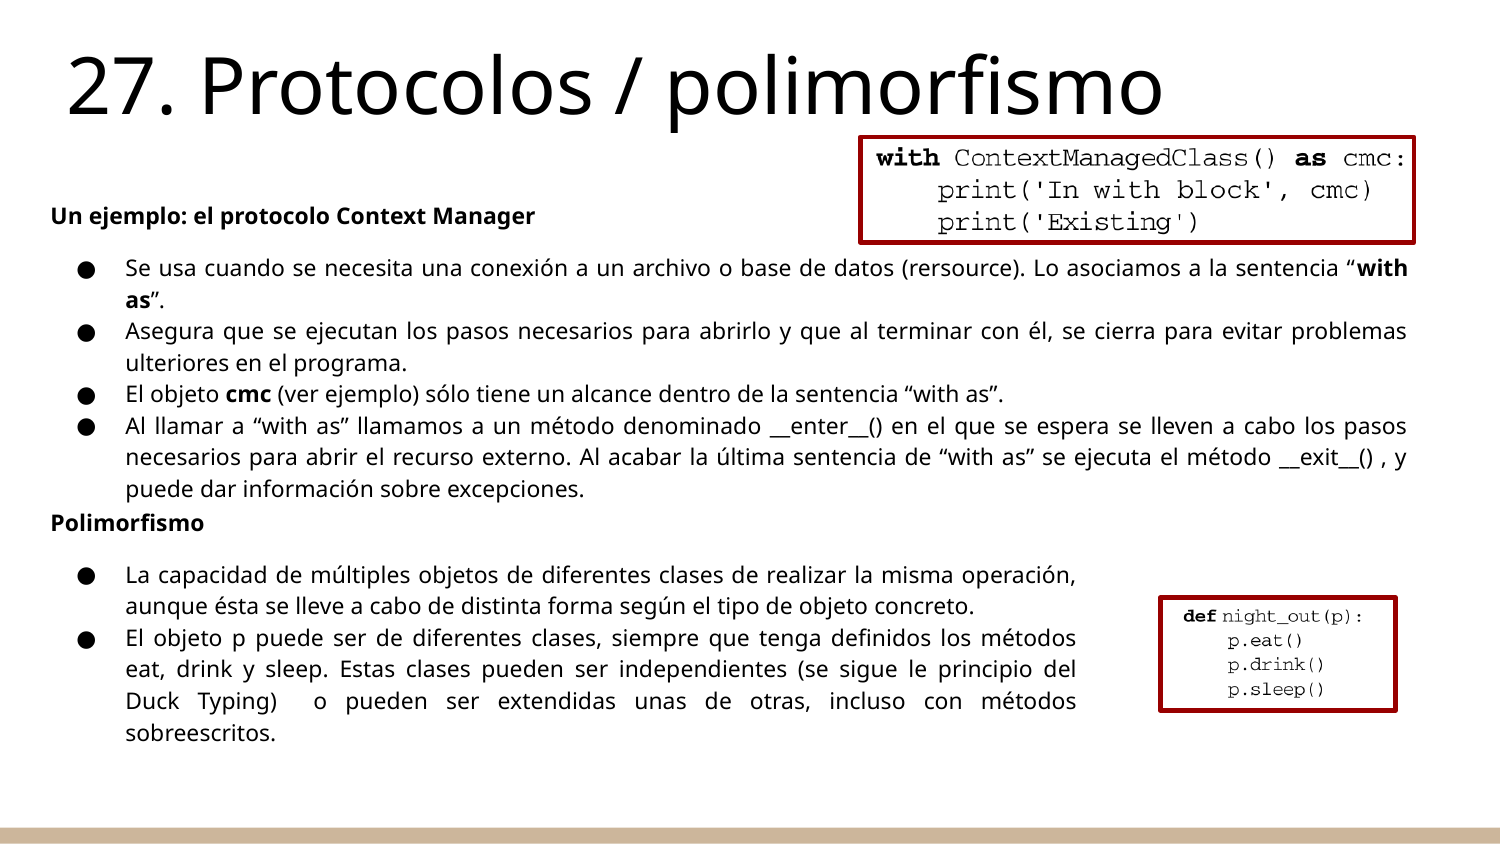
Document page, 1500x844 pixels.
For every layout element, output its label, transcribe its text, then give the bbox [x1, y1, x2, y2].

text_box Polimorfismo La capacidad de múltiples objetos de diferentes clases de realizar la misma operación, aunque ésta se lleve a cabo de distinta forma según el tipo de objeto concreto. El objeto p puede ser de diferentes clases, siempre que tenga definidos los métodos eat, drink y sleep. Estas clases pueden ser independientes (se sigue le principio del Duck Typing) o pueden ser extendidas unas de otras, incluso con métodos sobreescritos. [35, 444, 1093, 805]
title 27. Protocolos / polimorfismo [51, 51, 1449, 146]
picture [862, 139, 1412, 241]
picture [1162, 600, 1394, 709]
text_box Un ejemplo: el protocolo Context Manager Se usa cuando se necesita una conexión a un archivo o base de datos (rersource). Lo asociamos a la sentencia “with as”. Asegura que se ejecutan los pasos necesarios para abrirlo y que al terminar con él, se cierra para evitar problemas ulteriores en el programa. El objeto cmc (ver ejemplo) sólo tiene un alcance dentro de la sentencia “with as”. Al llamar a “with as” llamamos a un método denominado __enter__() en el que se espera se lleven a cabo los pasos necesarios para abrir el recurso externo. Al acabar la última sentencia de “with as” se ejecuta el método __exit__() , y puede dar información sobre excepciones. [35, 195, 1424, 504]
